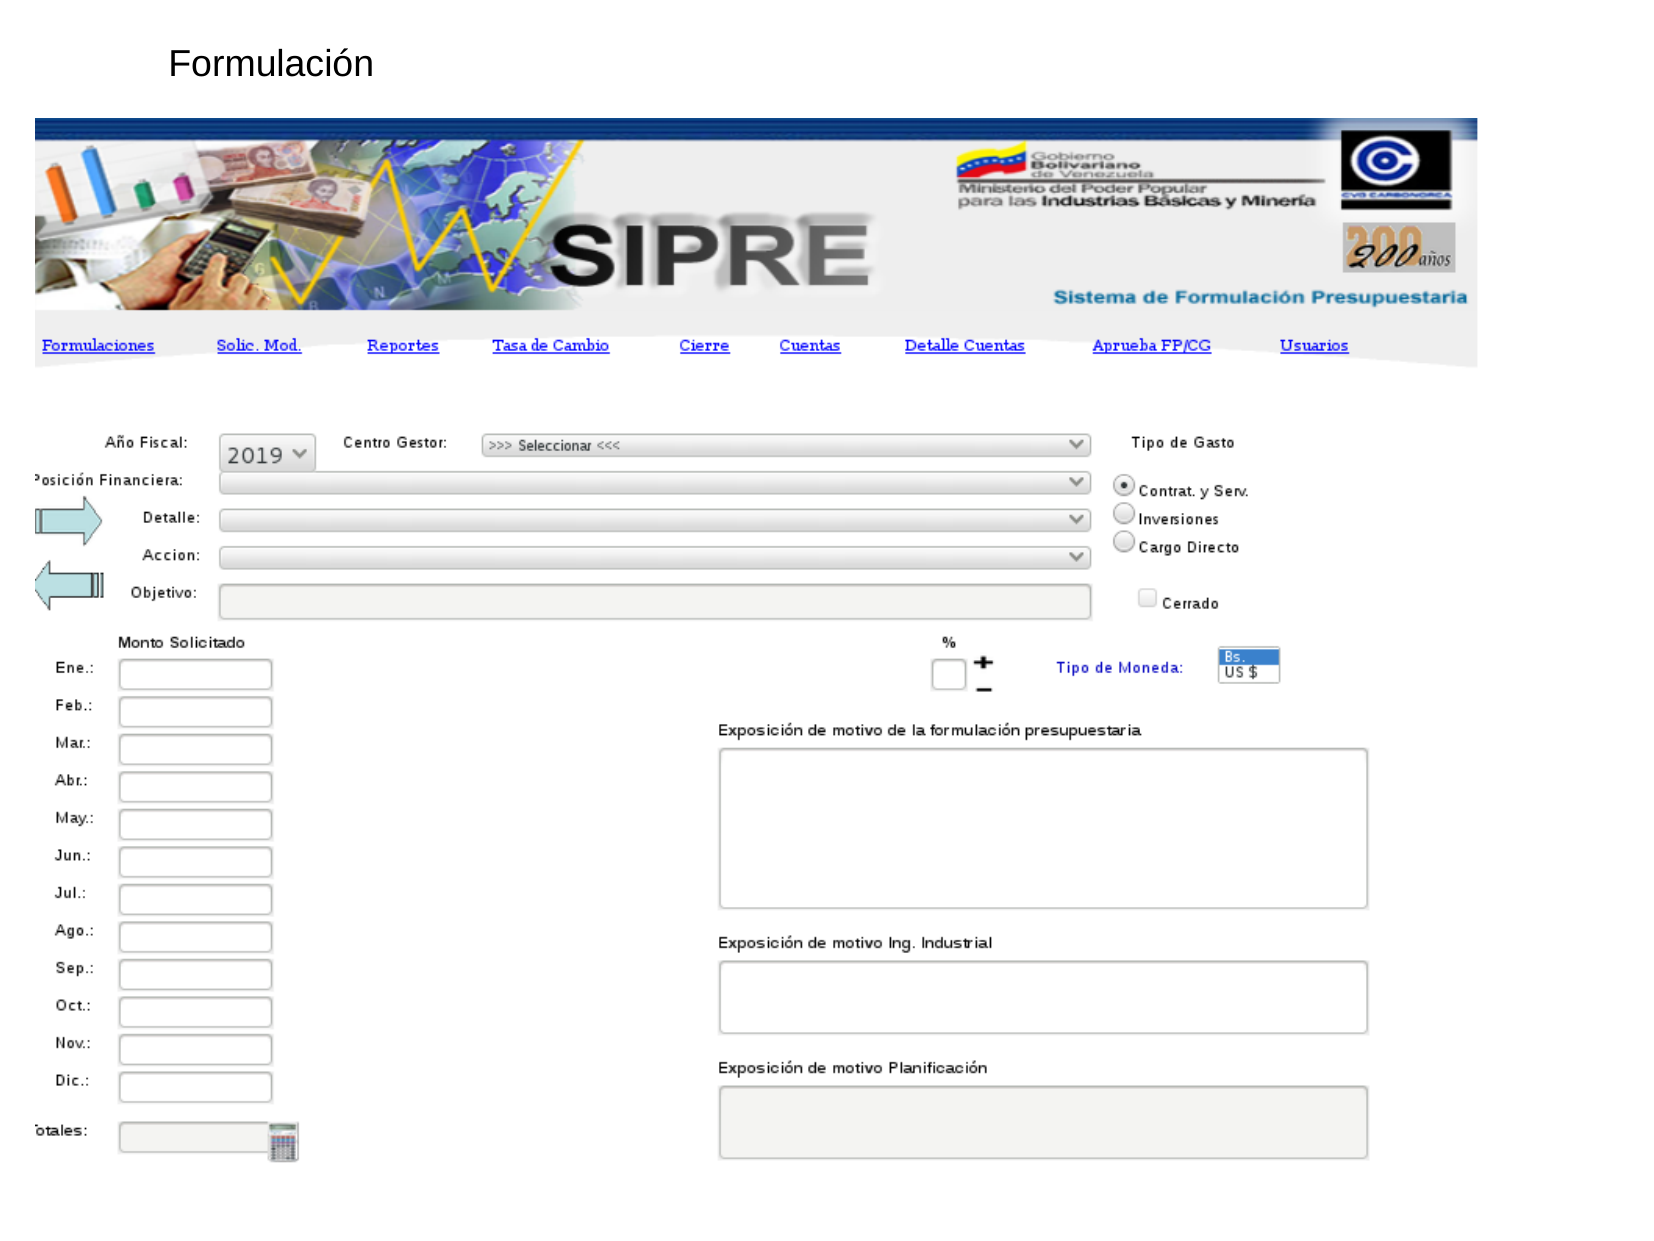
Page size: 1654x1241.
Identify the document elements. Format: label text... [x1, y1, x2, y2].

text_box Formulación [153, 35, 615, 93]
picture [35, 118, 1587, 1241]
